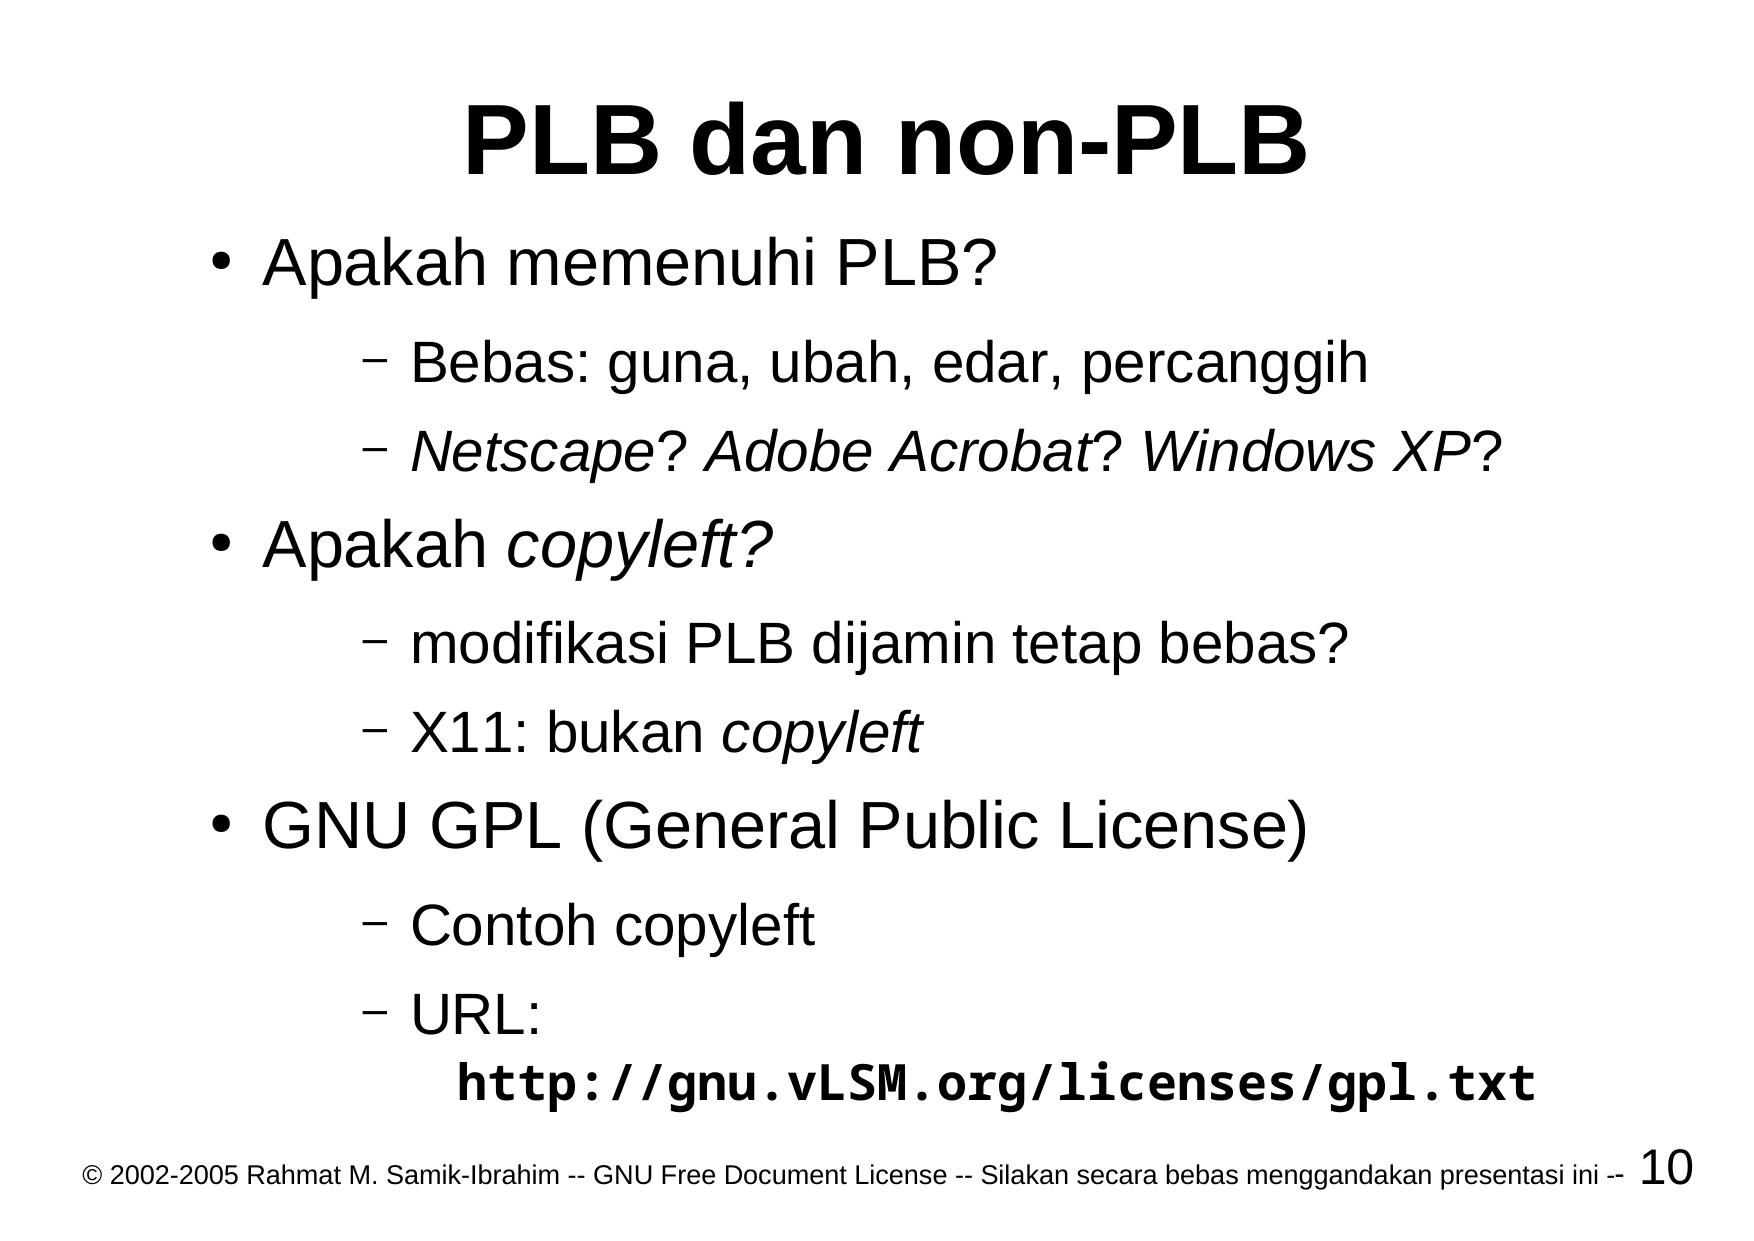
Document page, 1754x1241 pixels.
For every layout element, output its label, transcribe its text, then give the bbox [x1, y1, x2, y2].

title PLB dan non-PLB [178, 43, 1596, 236]
list Apakah memenuhi PLB? Bebas: guna, ubah, edar, percanggih Netscape? Adobe Acrobat? Windows XP? Apakah copyleft? modifikasi PLB dijamin tetap bebas? X11: bukan copyleft GNU GPL (General Public License) Contoh copyleft URL: http://gnu.vLSM.org/licenses/gpl.txt [173, 225, 1591, 1108]
